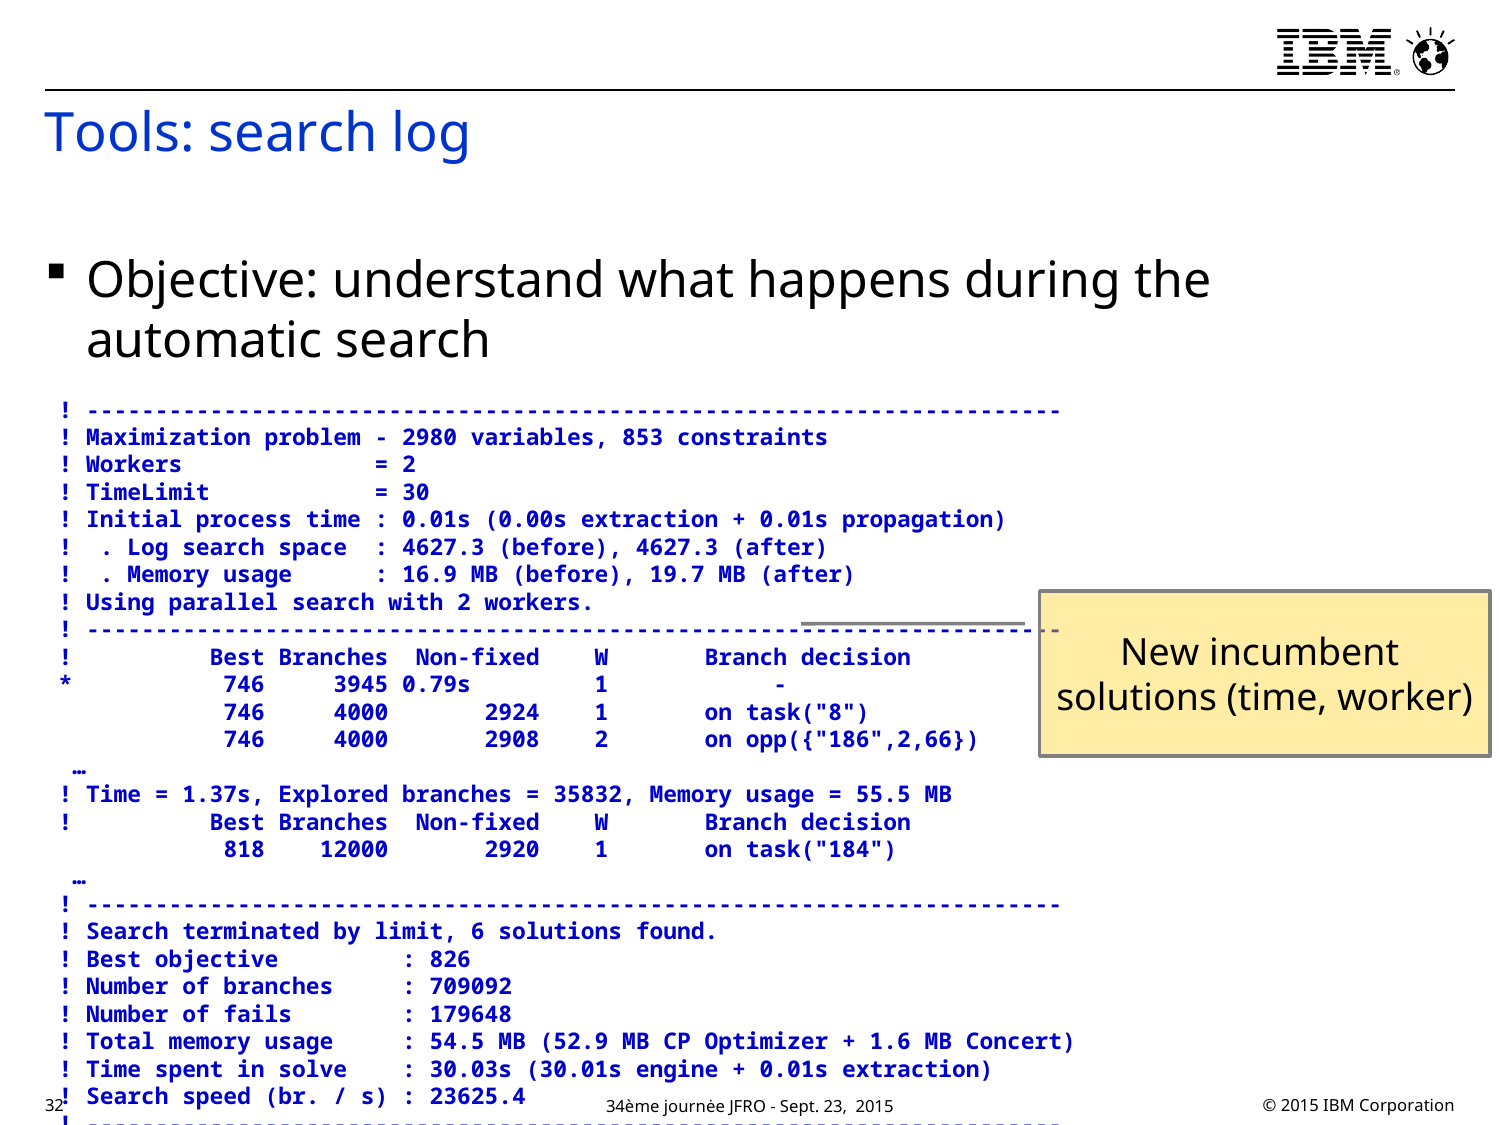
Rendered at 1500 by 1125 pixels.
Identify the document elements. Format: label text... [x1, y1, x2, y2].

picture [1260, 10, 1468, 90]
list Objective: understand what happens during the automatic search ! ----------------------------------------------------------------------- ! Maximization problem - 2980 variables, 853 constraints ! Workers = 2 ! TimeLimit = 30 ! Initial process time : 0.01s (0.00s extraction + 0.01s propagation) ! . Log search space : 4627.3 (before), 4627.3 (after) ! . Memory usage : 16.9 MB (before), 19.7 MB (after) ! Using parallel search with 2 workers. ! ----------------------------------------------------------------------- ! Best Branches Non-fixed W Branch decision * 746 3945 0.79s 1 - 746 4000 2924 1 on task("8") 746 4000 2908 2 on opp({"186",2,66}) … ! Time = 1.37s, Explored branches = 35832, Memory usage = 55.5 MB ! Best Branches Non-fixed W Branch decision 818 12000 2920 1 on task("184") … ! ----------------------------------------------------------------------- ! Search terminated by limit, 6 solutions found. ! Best objective : 826 ! Number of branches : 709092 ! Number of fails : 179648 ! Total memory usage : 54.5 MB (52.9 MB CP Optimizer + 1.6 MB Concert) ! Time spent in solve : 30.03s (30.01s engine + 0.01s extraction) ! Search speed (br. / s) : 23625.4 ! ----------------------------------------------------------------------- [29, 239, 1455, 1085]
text_box New incumbent solutions (time, worker) [1040, 591, 1490, 756]
title Tools: search log [29, 97, 1455, 203]
